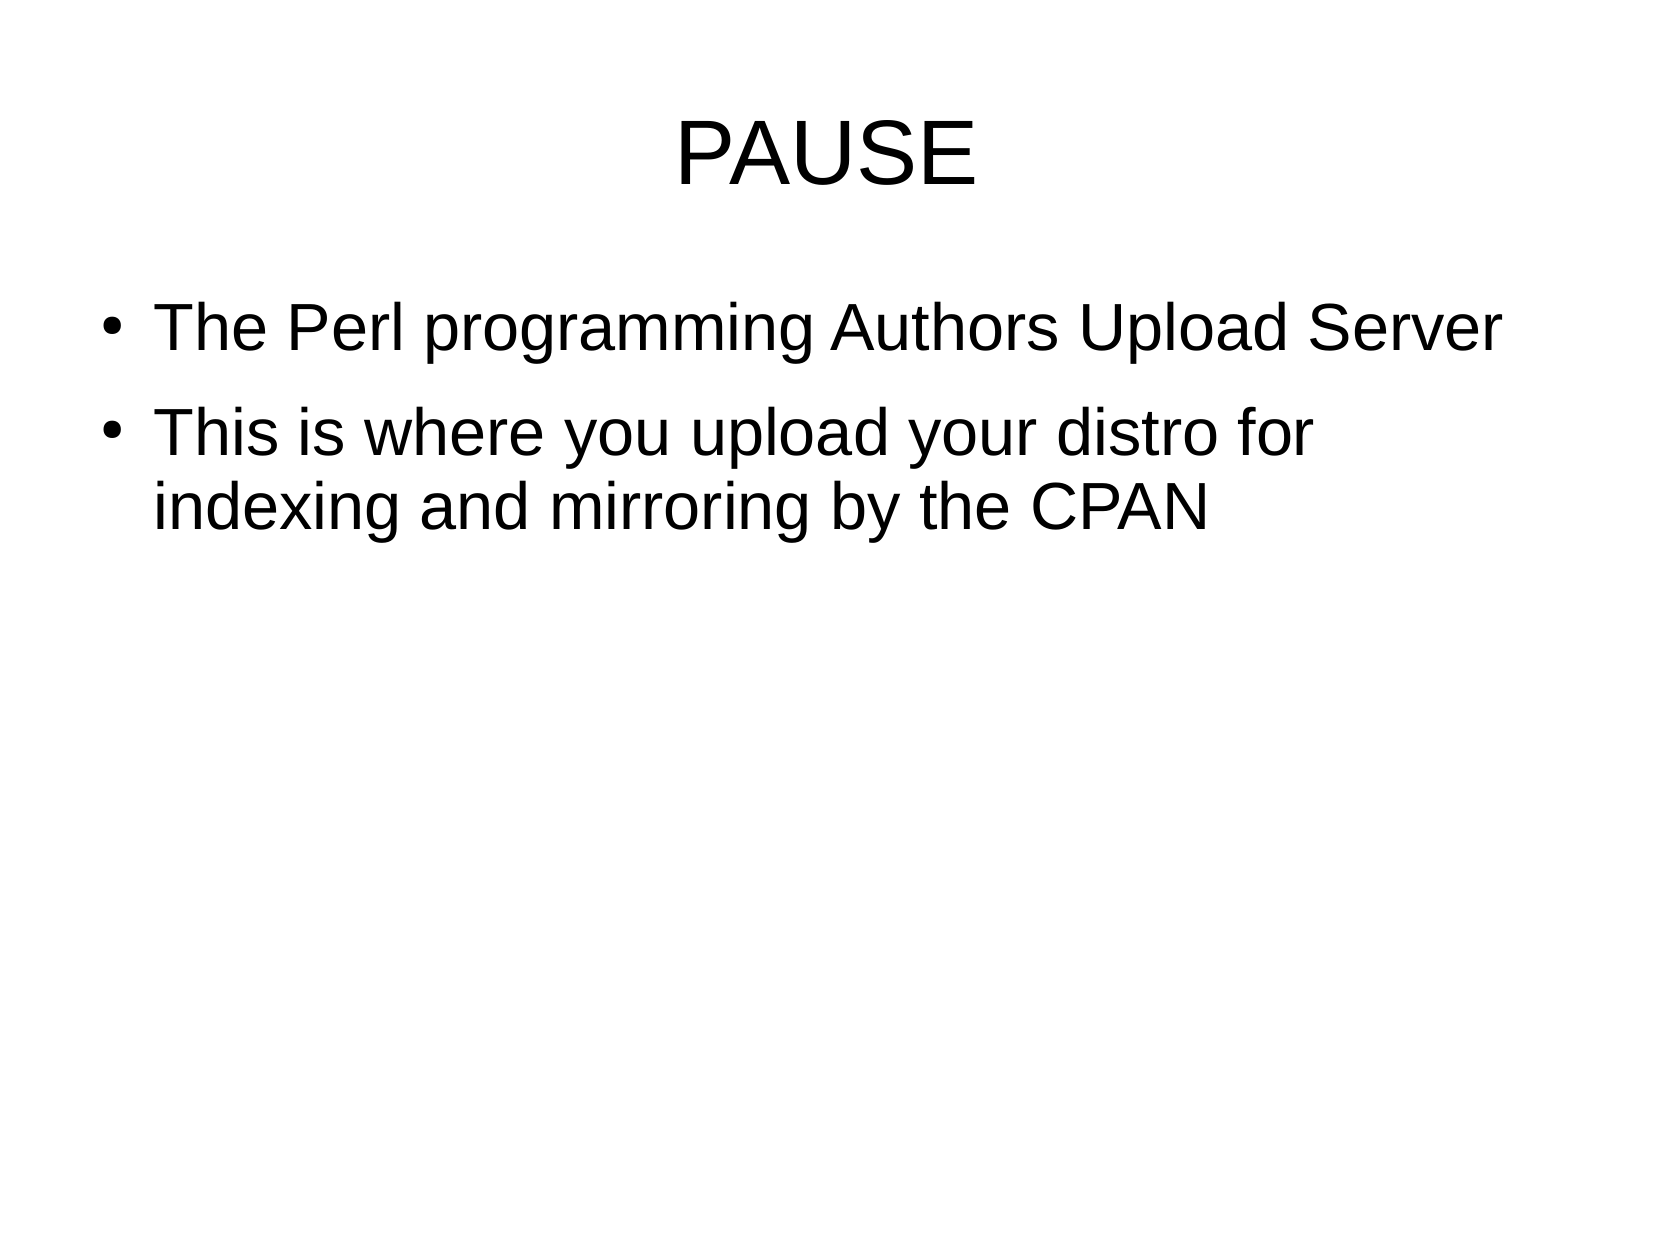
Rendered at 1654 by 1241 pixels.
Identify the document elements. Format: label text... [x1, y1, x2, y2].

title PAUSE [82, 49, 1571, 257]
list The Perl programming Authors Upload Server This is where you upload your distro for indexing and mirroring by the CPAN [82, 290, 1571, 1109]
